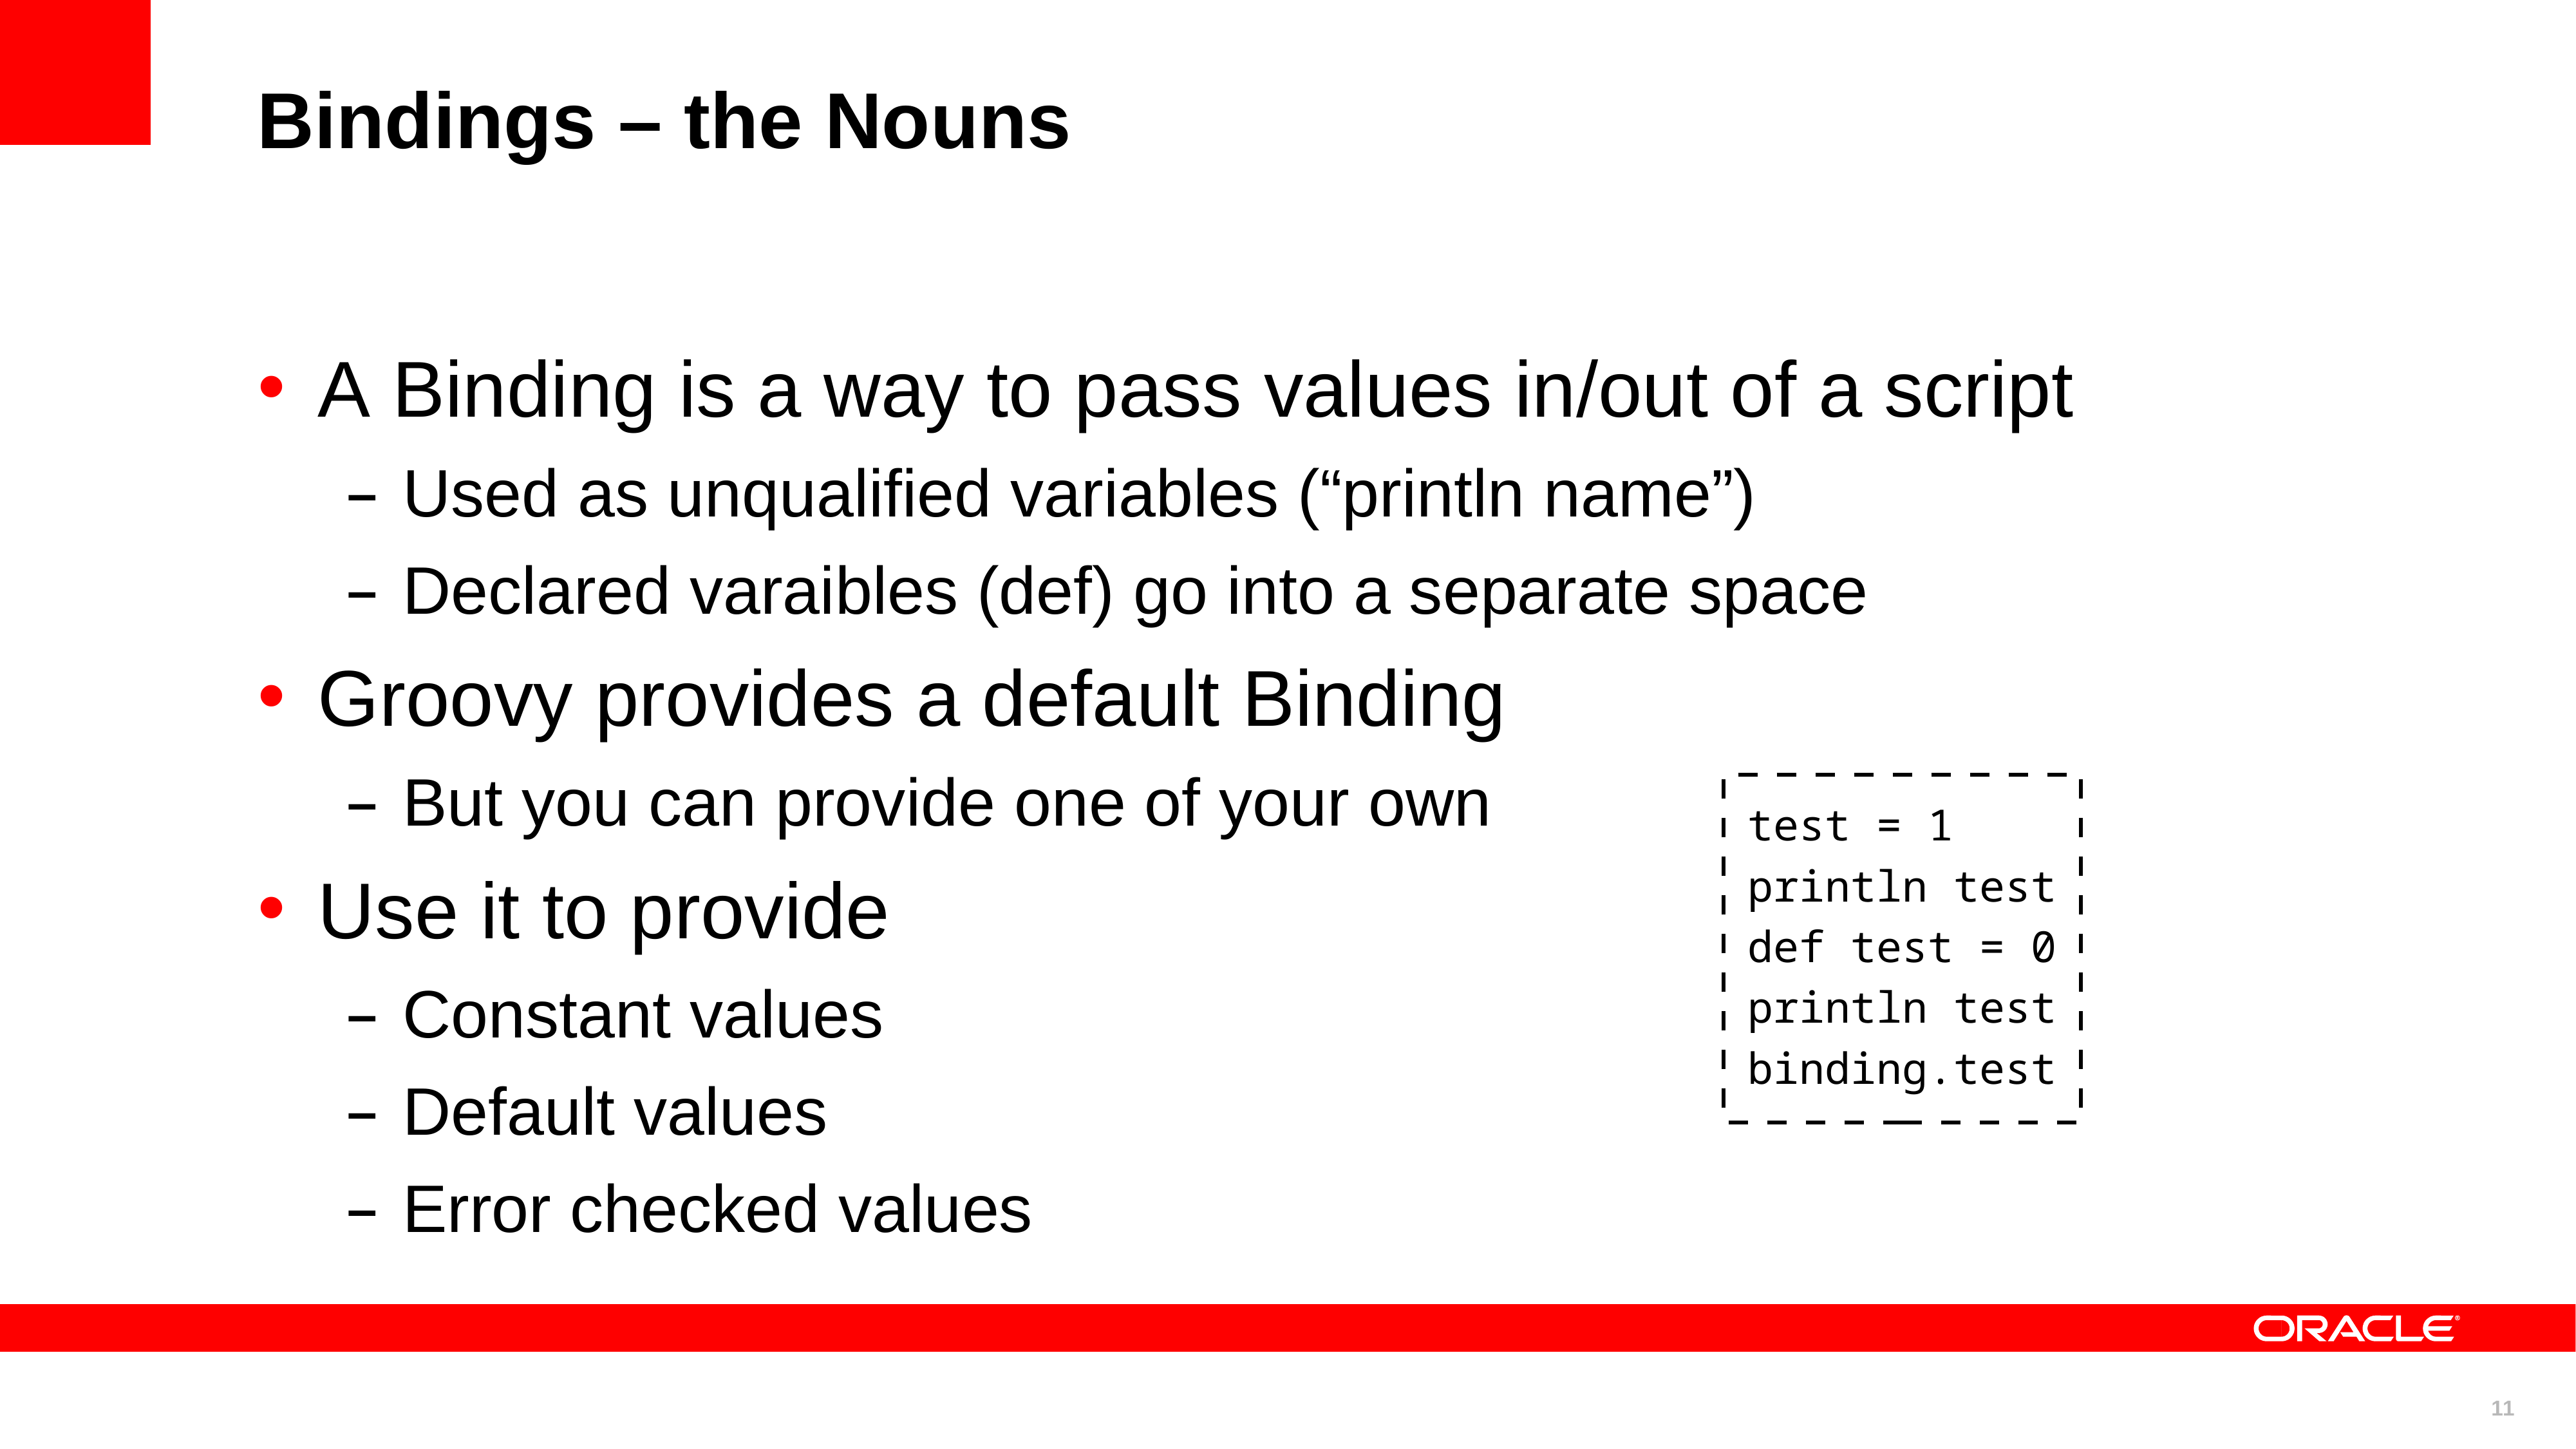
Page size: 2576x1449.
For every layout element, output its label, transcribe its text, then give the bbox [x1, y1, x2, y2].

picture [0, 1304, 2576, 1352]
text_box test = 1 println test def test = 0 println test binding.test [1724, 774, 2082, 1122]
title Bindings – the Nouns [257, 69, 2318, 251]
list A Binding is a way to pass values in/out of a script Used as unqualified variables (“println name”) Declared varaibles (def) go into a separate space Groovy provides a default Binding But you can provide one of your own Use it to provide Constant values Default values Error checked values [258, 337, 2318, 1256]
picture [0, 0, 151, 145]
